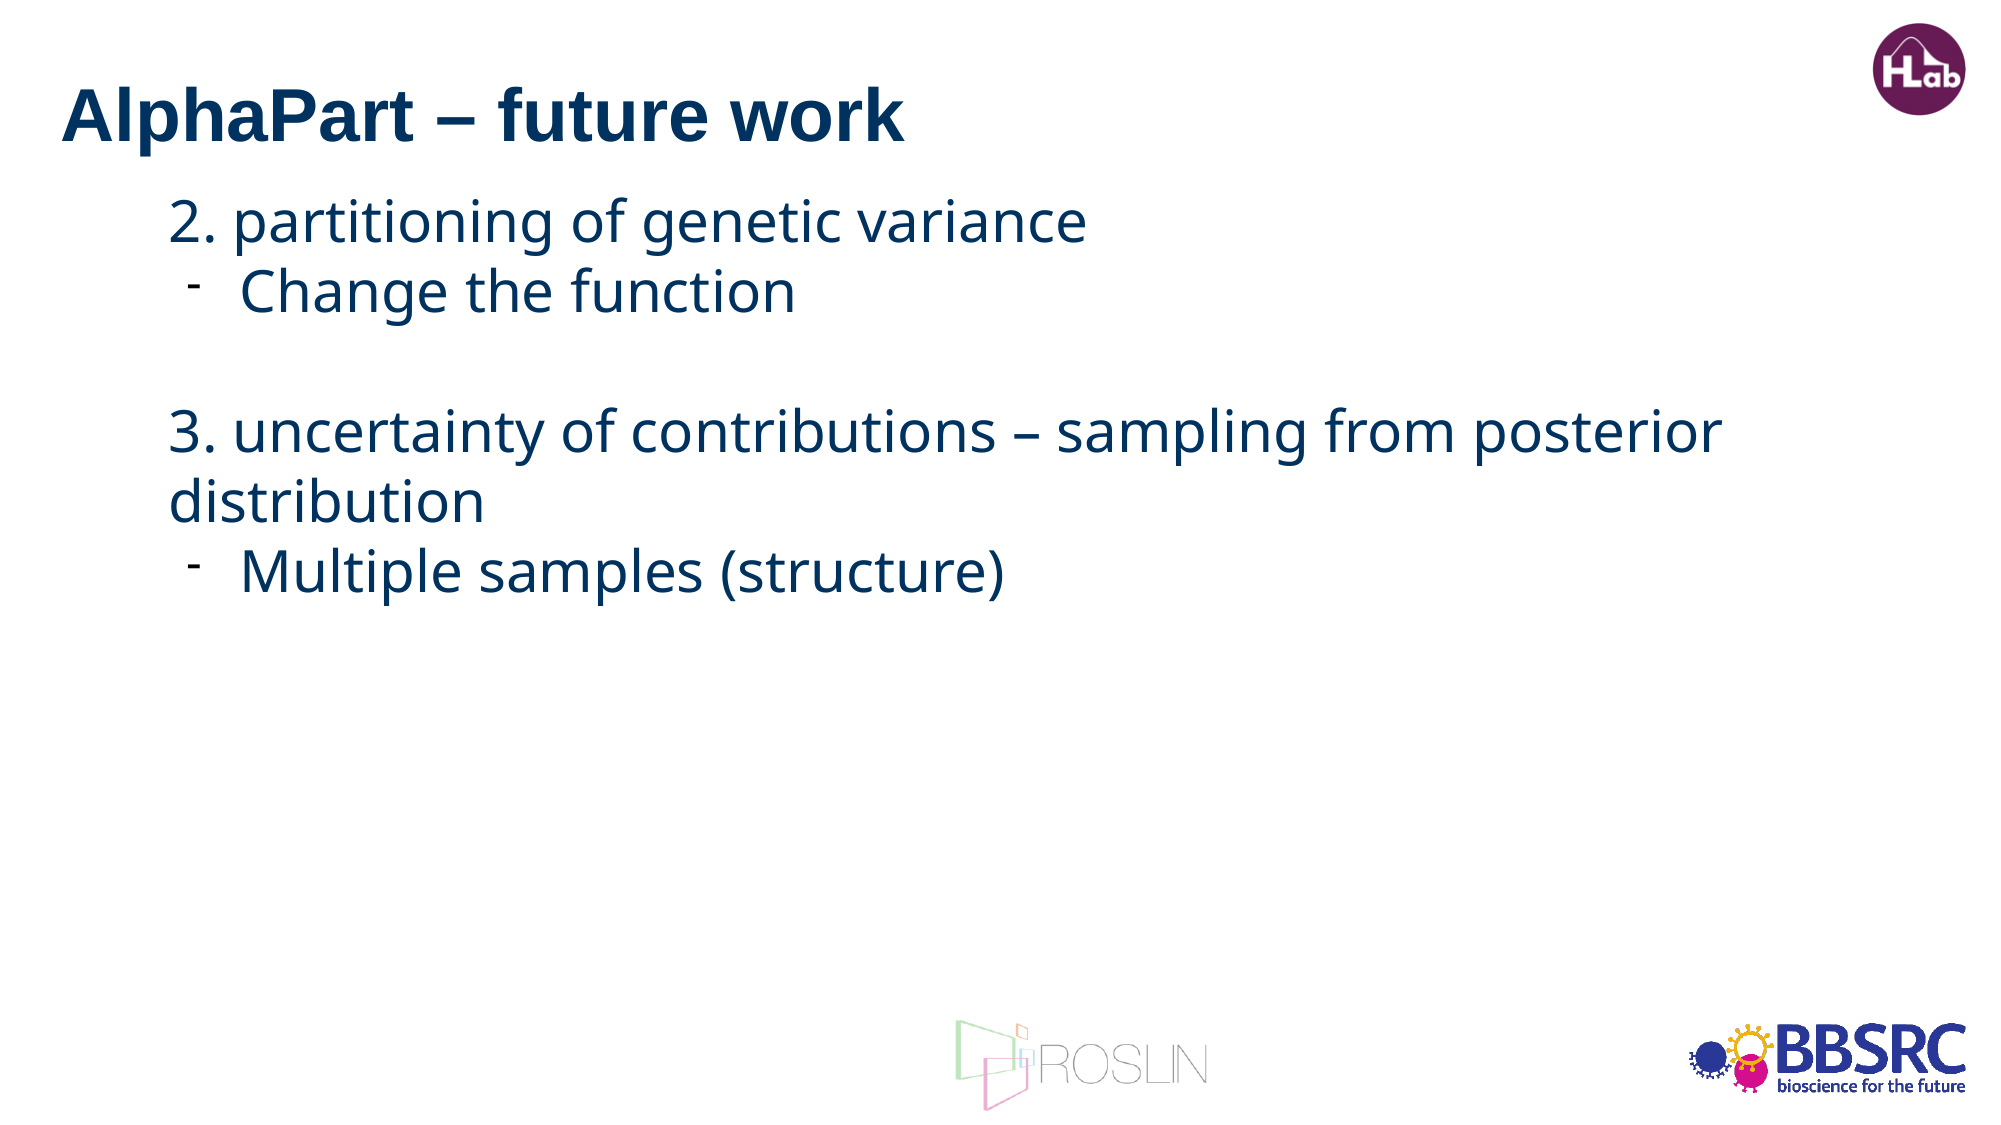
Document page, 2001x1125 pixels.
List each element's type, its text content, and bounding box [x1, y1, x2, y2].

text_box 2. partitioning of genetic variance Change the function 3. uncertainty of contributions – sampling from posterior distribution Multiple samples (structure) [83, 176, 1966, 975]
picture [1687, 1020, 1966, 1099]
picture [1872, 21, 1966, 116]
picture [948, 985, 1220, 1125]
text_box AlphaPart – future work [45, 59, 1926, 166]
